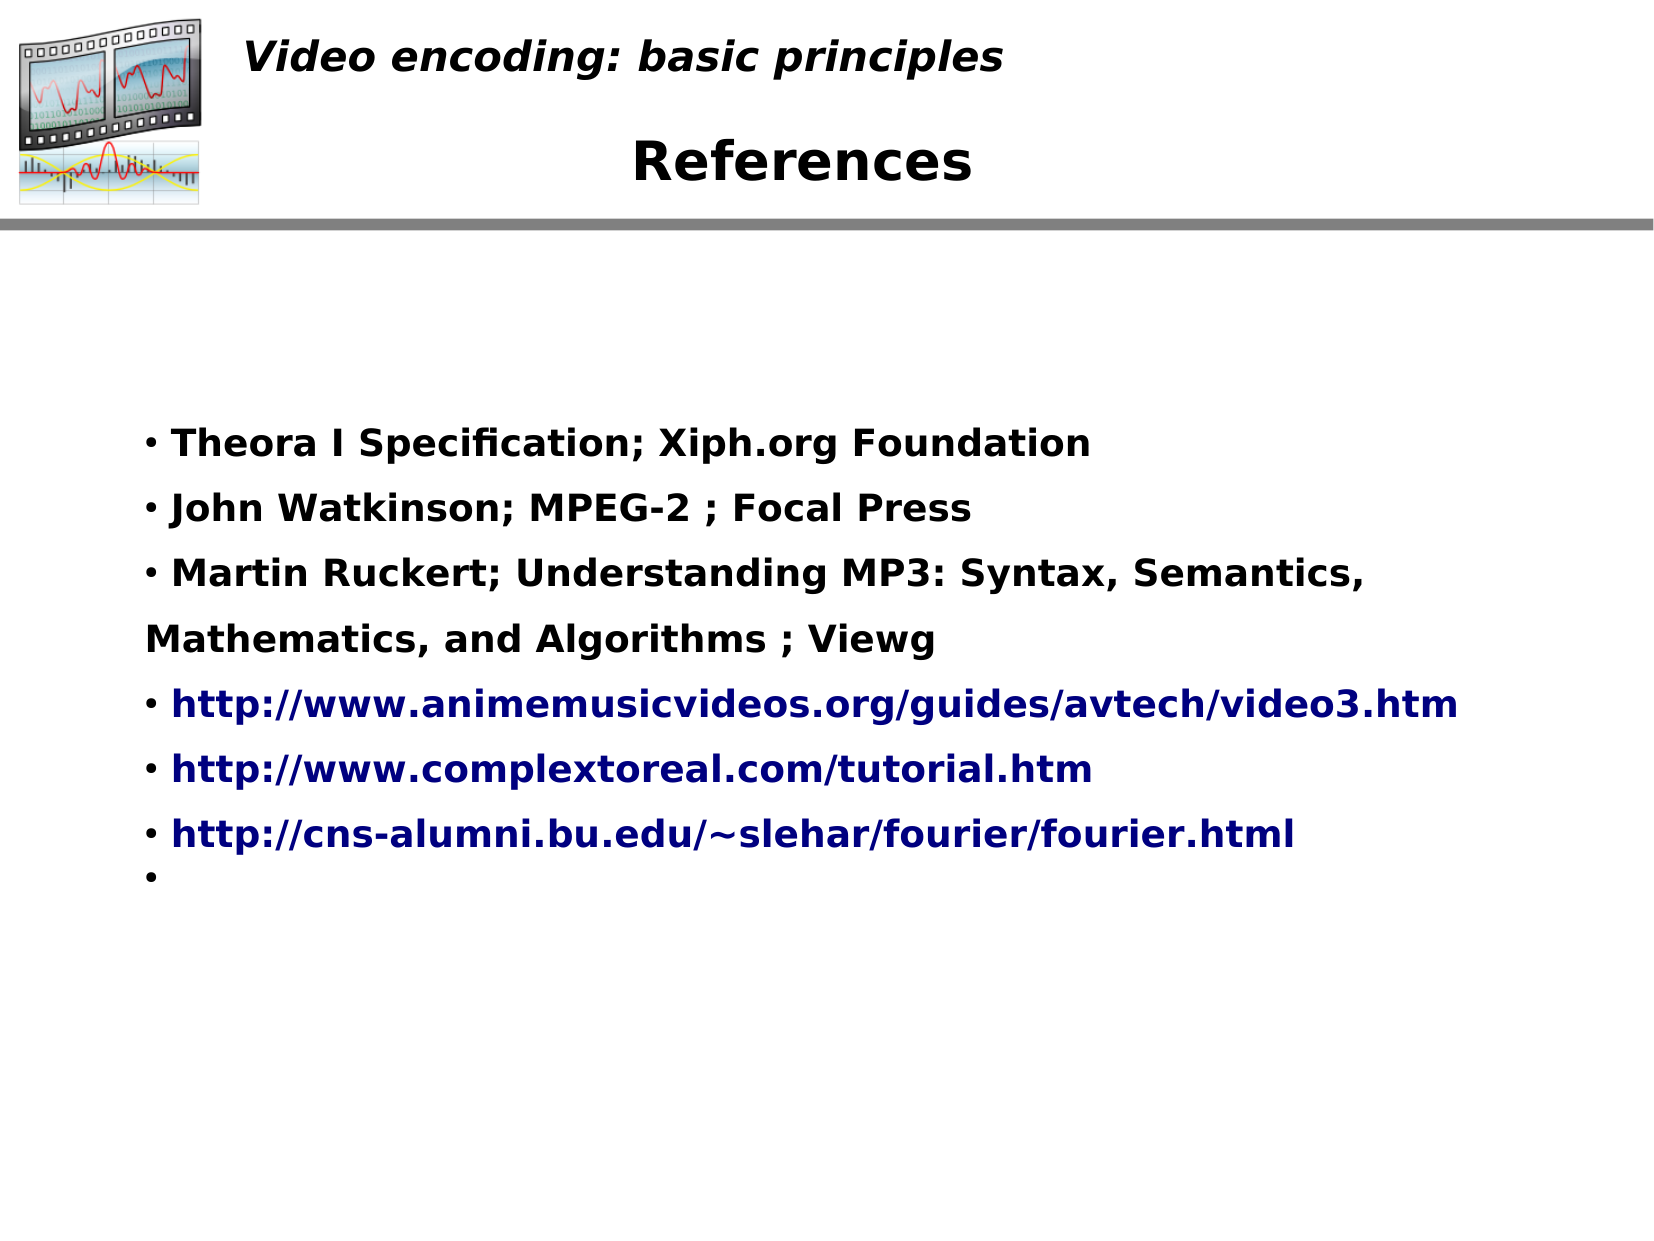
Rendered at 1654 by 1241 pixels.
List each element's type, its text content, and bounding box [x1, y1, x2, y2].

picture [0, 2, 225, 218]
text_box Theora I Specification; Xiph.org Foundation John Watkinson; MPEG-2 ; Focal Press Martin Ruckert; Understanding MP3: Syntax, Semantics, Mathematics, and Algorithms ; Viewg http://www.animemusicvideos.org/guides/avtech/video3.htm http://www.complextoreal.com/tutorial.htm http://cns-alumni.bu.edu/~slehar/fourier/fourier.html [129, 392, 1583, 886]
text_box References [616, 122, 989, 201]
text_box [0, 218, 1654, 231]
text_box Video encoding: basic principles [228, 25, 1020, 89]
